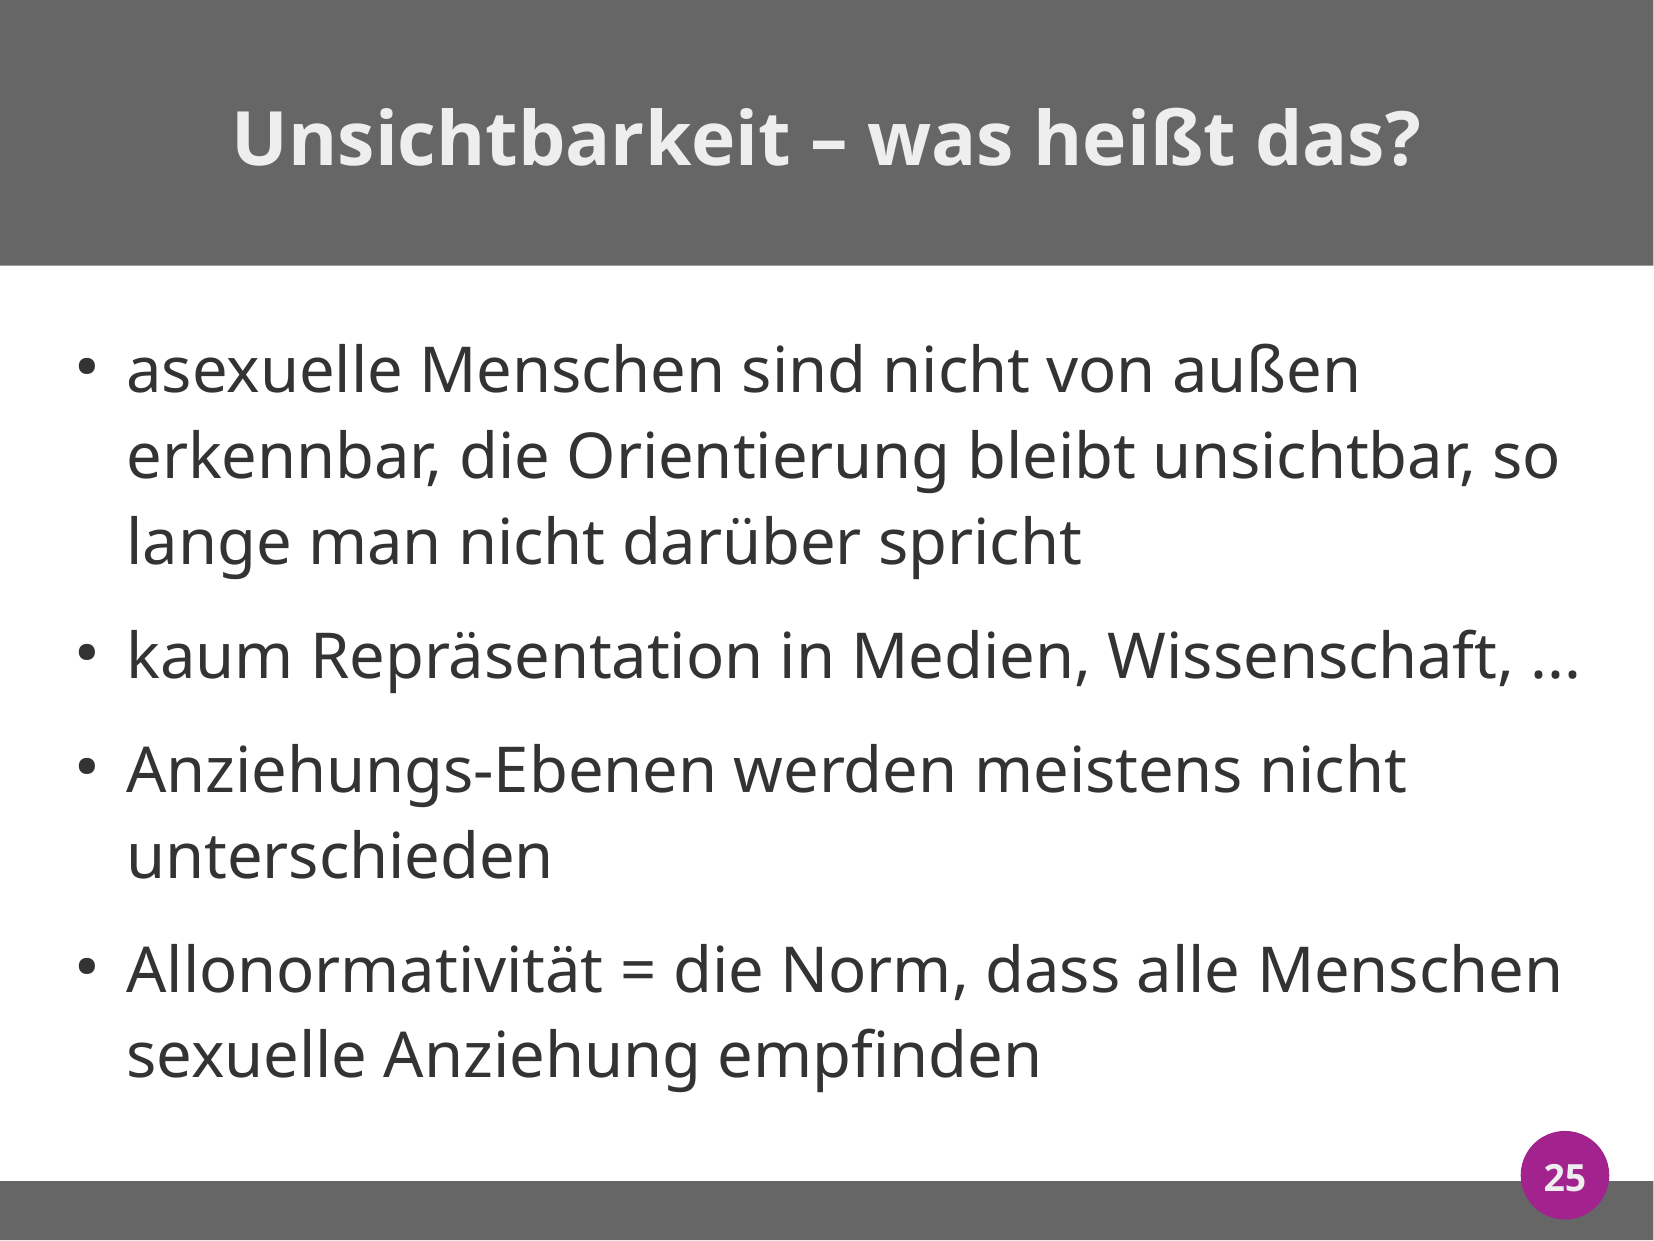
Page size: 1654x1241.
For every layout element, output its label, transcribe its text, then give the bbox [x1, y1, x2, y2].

title Unsichtbarkeit – was heißt das? [59, 11, 1595, 260]
list asexuelle Menschen sind nicht von außen erkennbar, die Orientierung bleibt unsichtbar, so lange man nicht darüber spricht kaum Repräsentation in Medien, Wissenschaft, ... Anziehungs-Ebenen werden meistens nicht unterschieden Allonormativität = die Norm, dass alle Menschen sexuelle Anziehung empfinden [59, 324, 1595, 1152]
